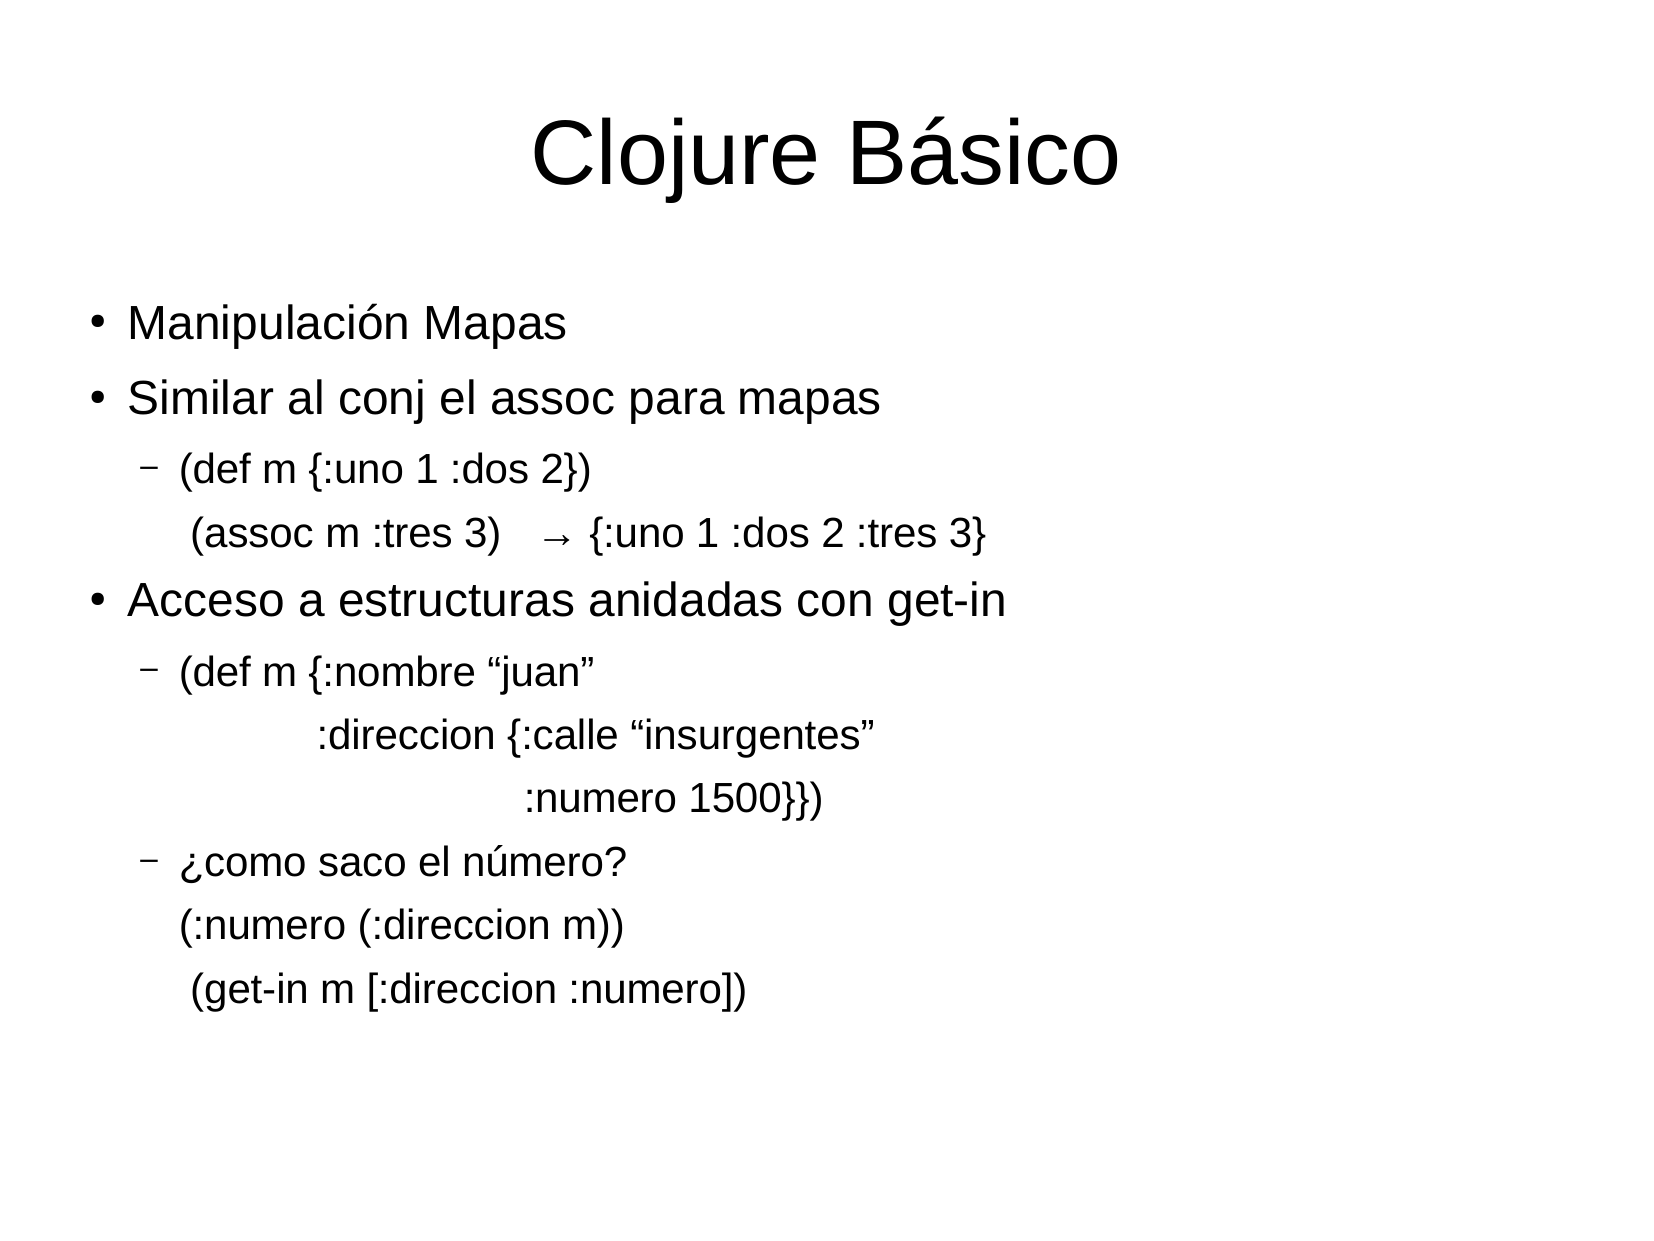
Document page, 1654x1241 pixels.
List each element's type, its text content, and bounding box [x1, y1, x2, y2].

list Manipulación Mapas Similar al conj el assoc para mapas (def m {:uno 1 :dos 2}) (assoc m :tres 3) → {:uno 1 :dos 2 :tres 3} Acceso a estructuras anidadas con get-in (def m {:nombre “juan” :direccion {:calle “insurgentes” :numero 1500}}) ¿como saco el número? (:numero (:direccion m)) (get-in m [:direccion :numero]) [76, 296, 1565, 1016]
title Clojure Básico [82, 49, 1571, 257]
